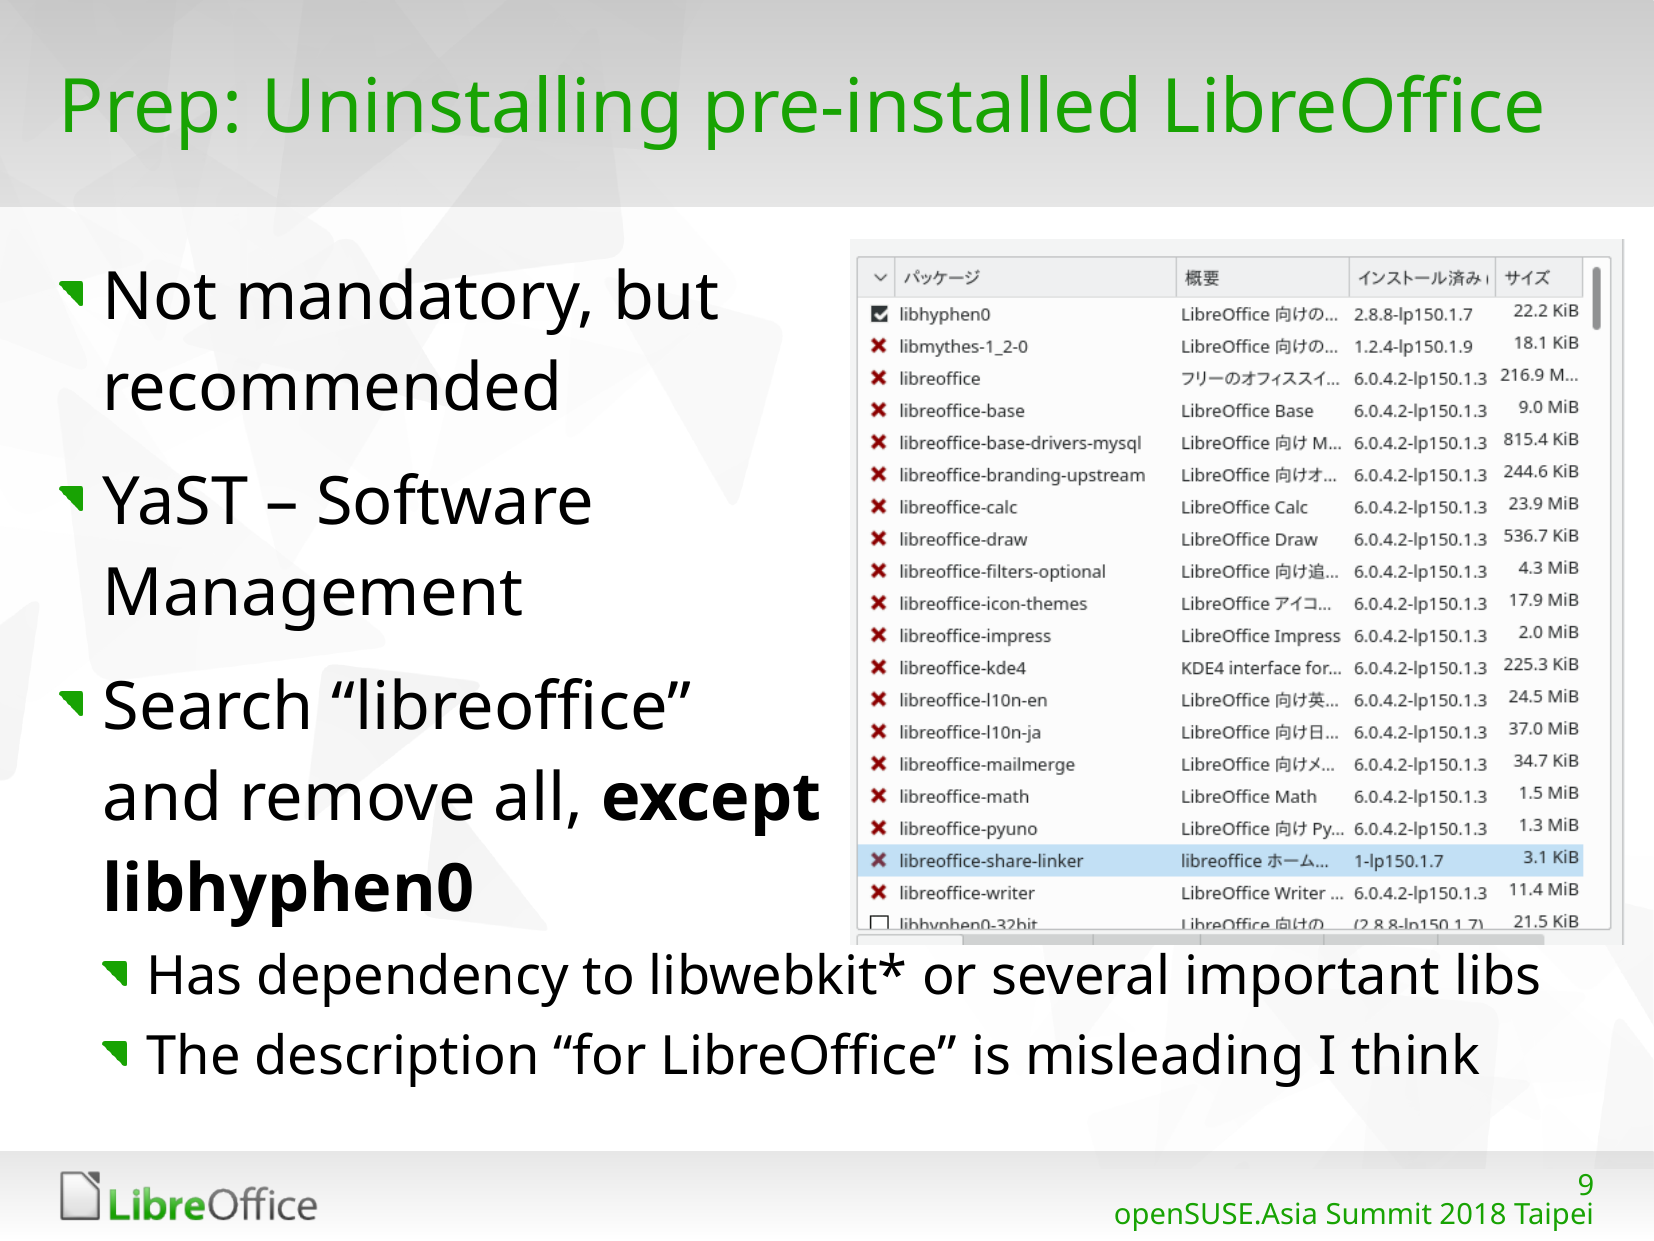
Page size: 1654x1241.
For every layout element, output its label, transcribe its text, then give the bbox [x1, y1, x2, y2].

picture [0, 0, 783, 931]
picture [41, 1152, 337, 1240]
list Not mandatory, but recommended YaST – Software Management Search “libreoffice” and remove all, except libhyphen0 Has dependency to libwebkit* or several important libs The description “for LibreOffice” is misleading I think [59, 248, 1595, 1159]
title Prep: Uninstalling pre-installed LibreOffice [59, 29, 1595, 178]
picture [850, 239, 1654, 1169]
